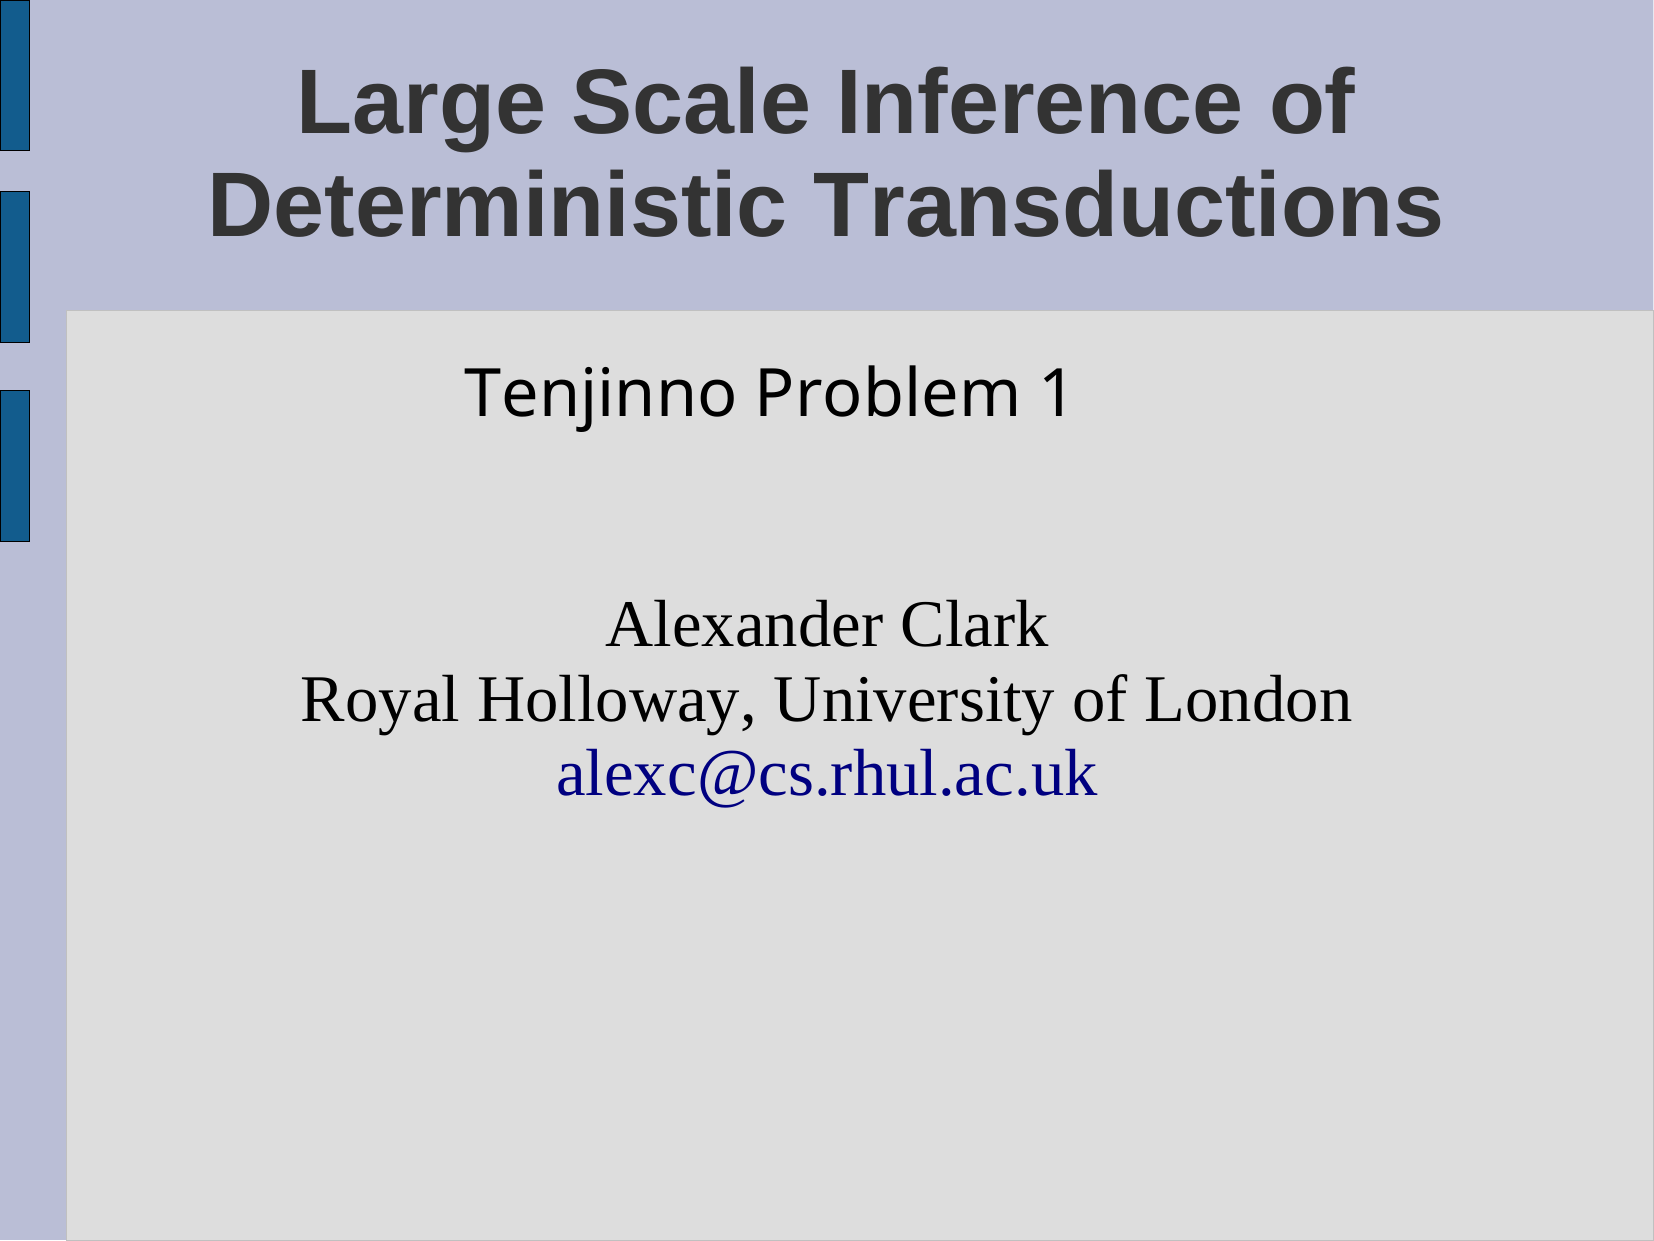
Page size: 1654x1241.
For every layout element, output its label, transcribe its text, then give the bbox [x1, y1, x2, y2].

subtitle Alexander Clark Royal Holloway, University of London alexc@cs.rhul.ac.uk [121, 344, 1534, 1127]
text_box Tenjinno Problem 1 [450, 337, 1057, 434]
title Large Scale Inference of Deterministic Transductions [82, 40, 1571, 266]
